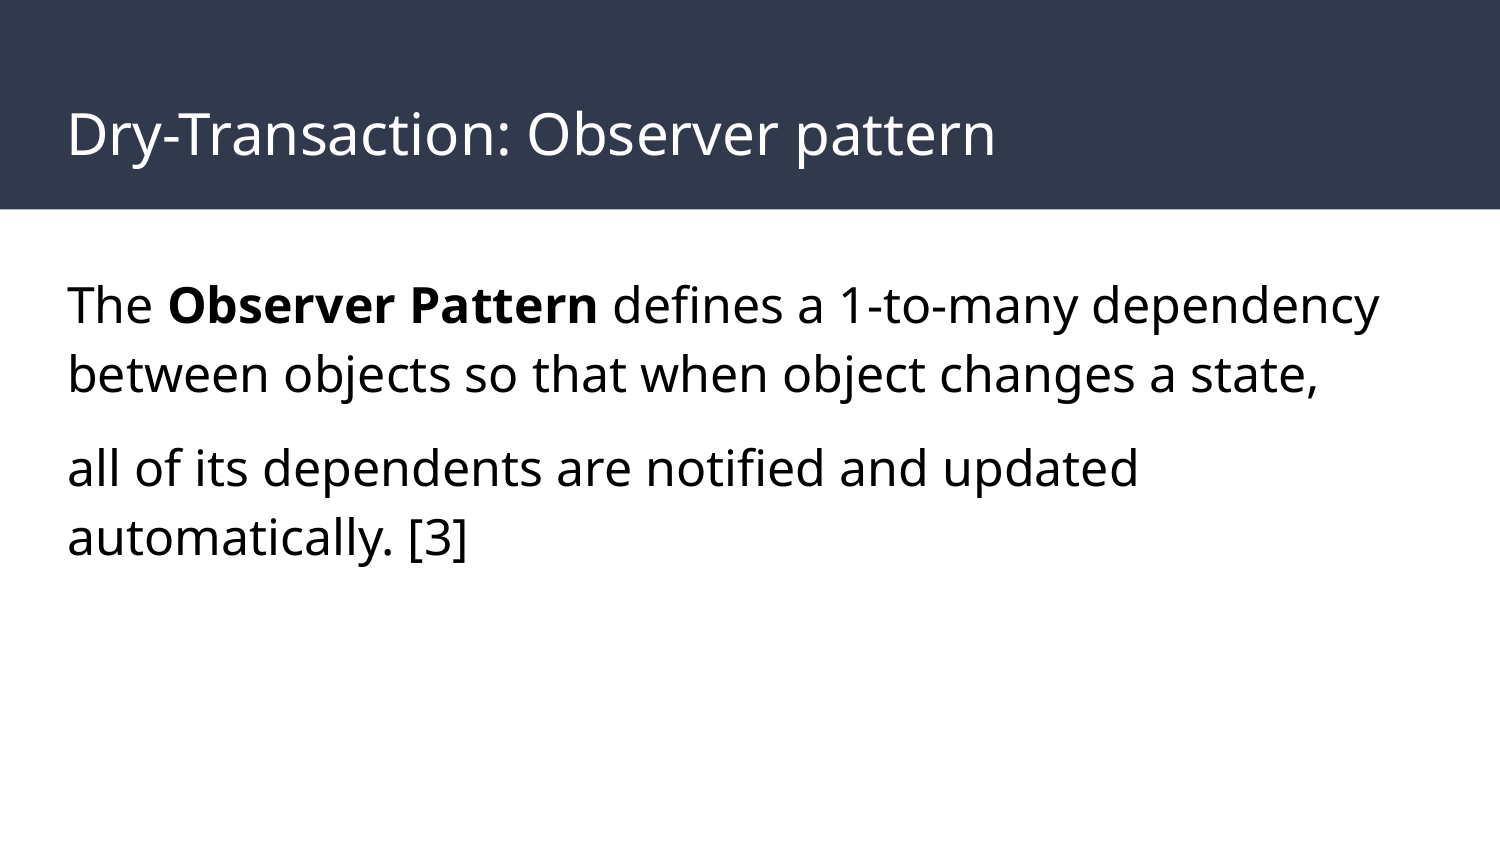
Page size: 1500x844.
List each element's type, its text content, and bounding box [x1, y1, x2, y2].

title Dry-Transaction: Observer pattern [51, 82, 1449, 185]
text_box The Observer Pattern defines a 1-to-many dependency between objects so that when object changes a state, all of its dependents are notified and updated automatically. [3] [52, 249, 1471, 807]
